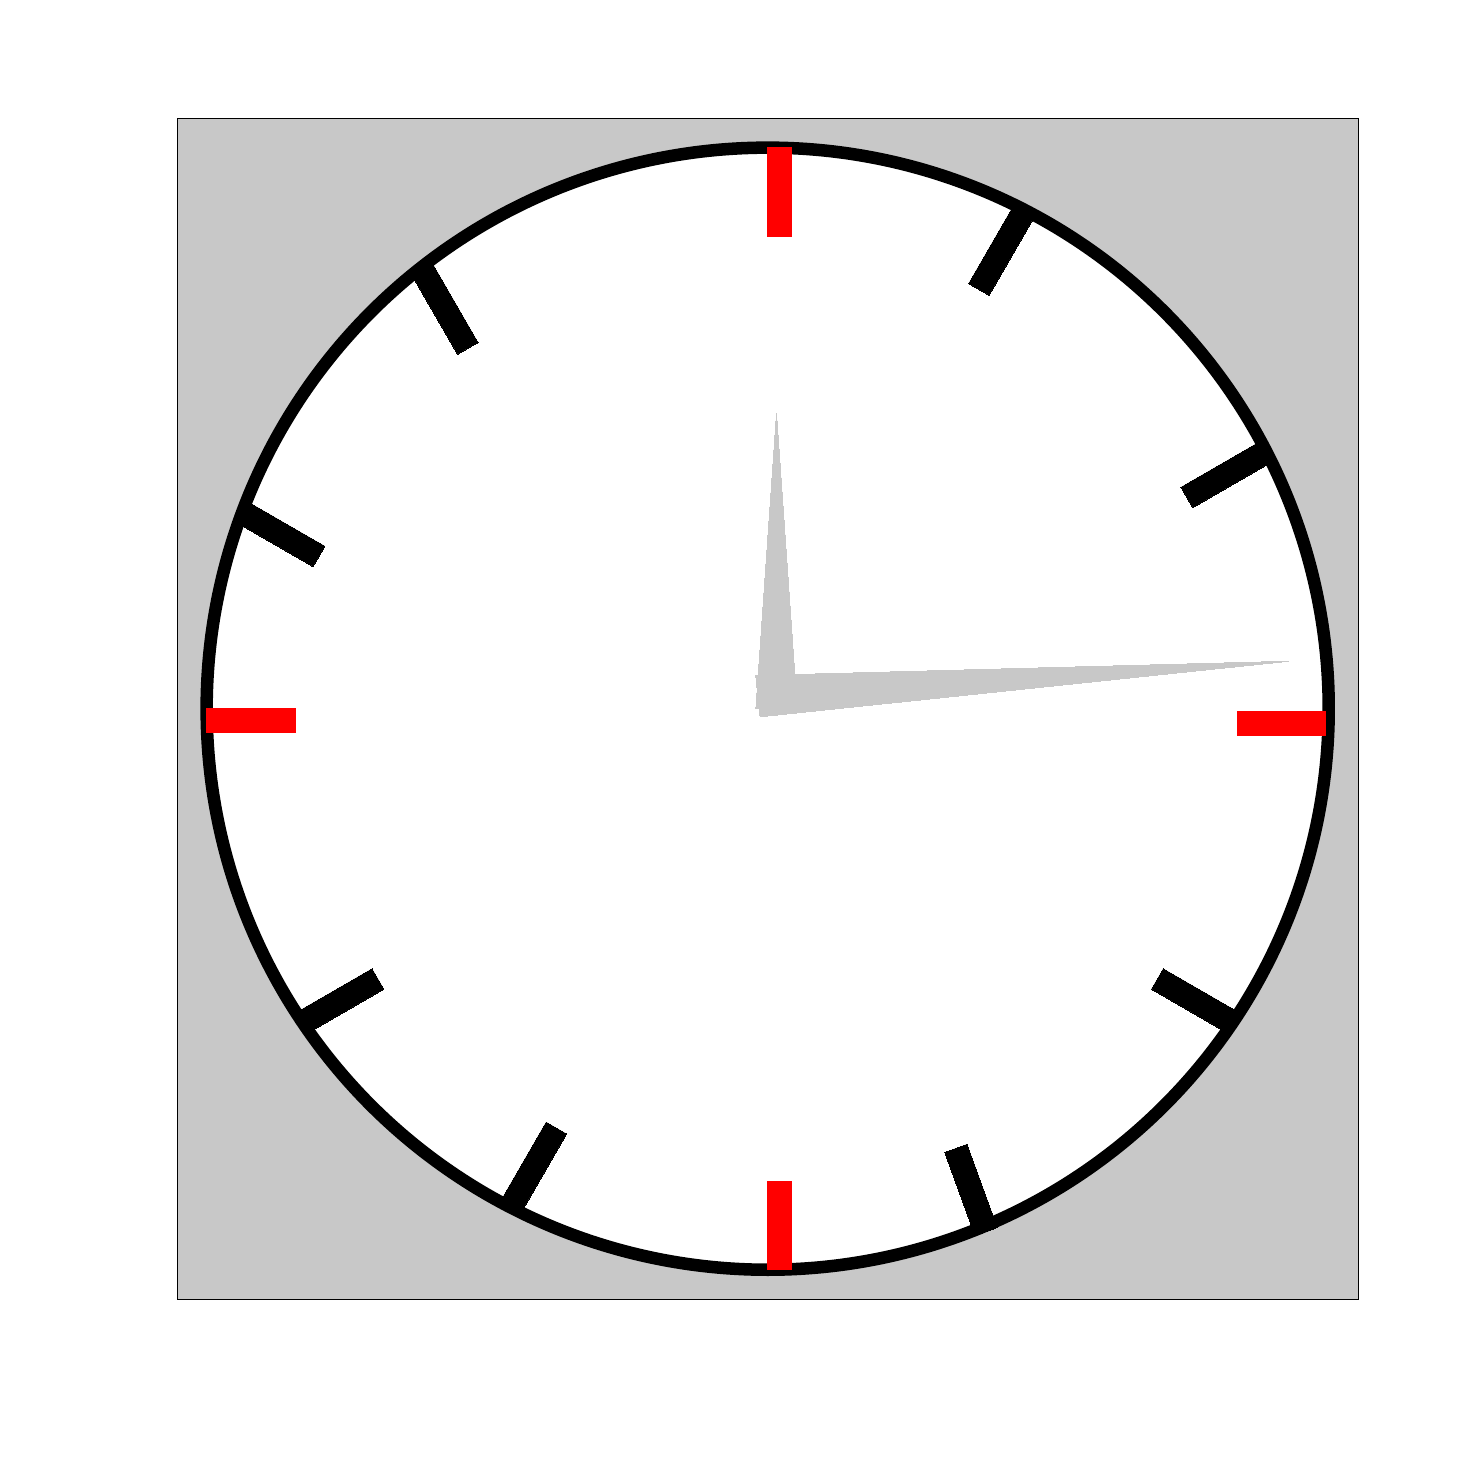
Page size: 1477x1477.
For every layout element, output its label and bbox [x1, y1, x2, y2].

text_box [177, 118, 1359, 1300]
